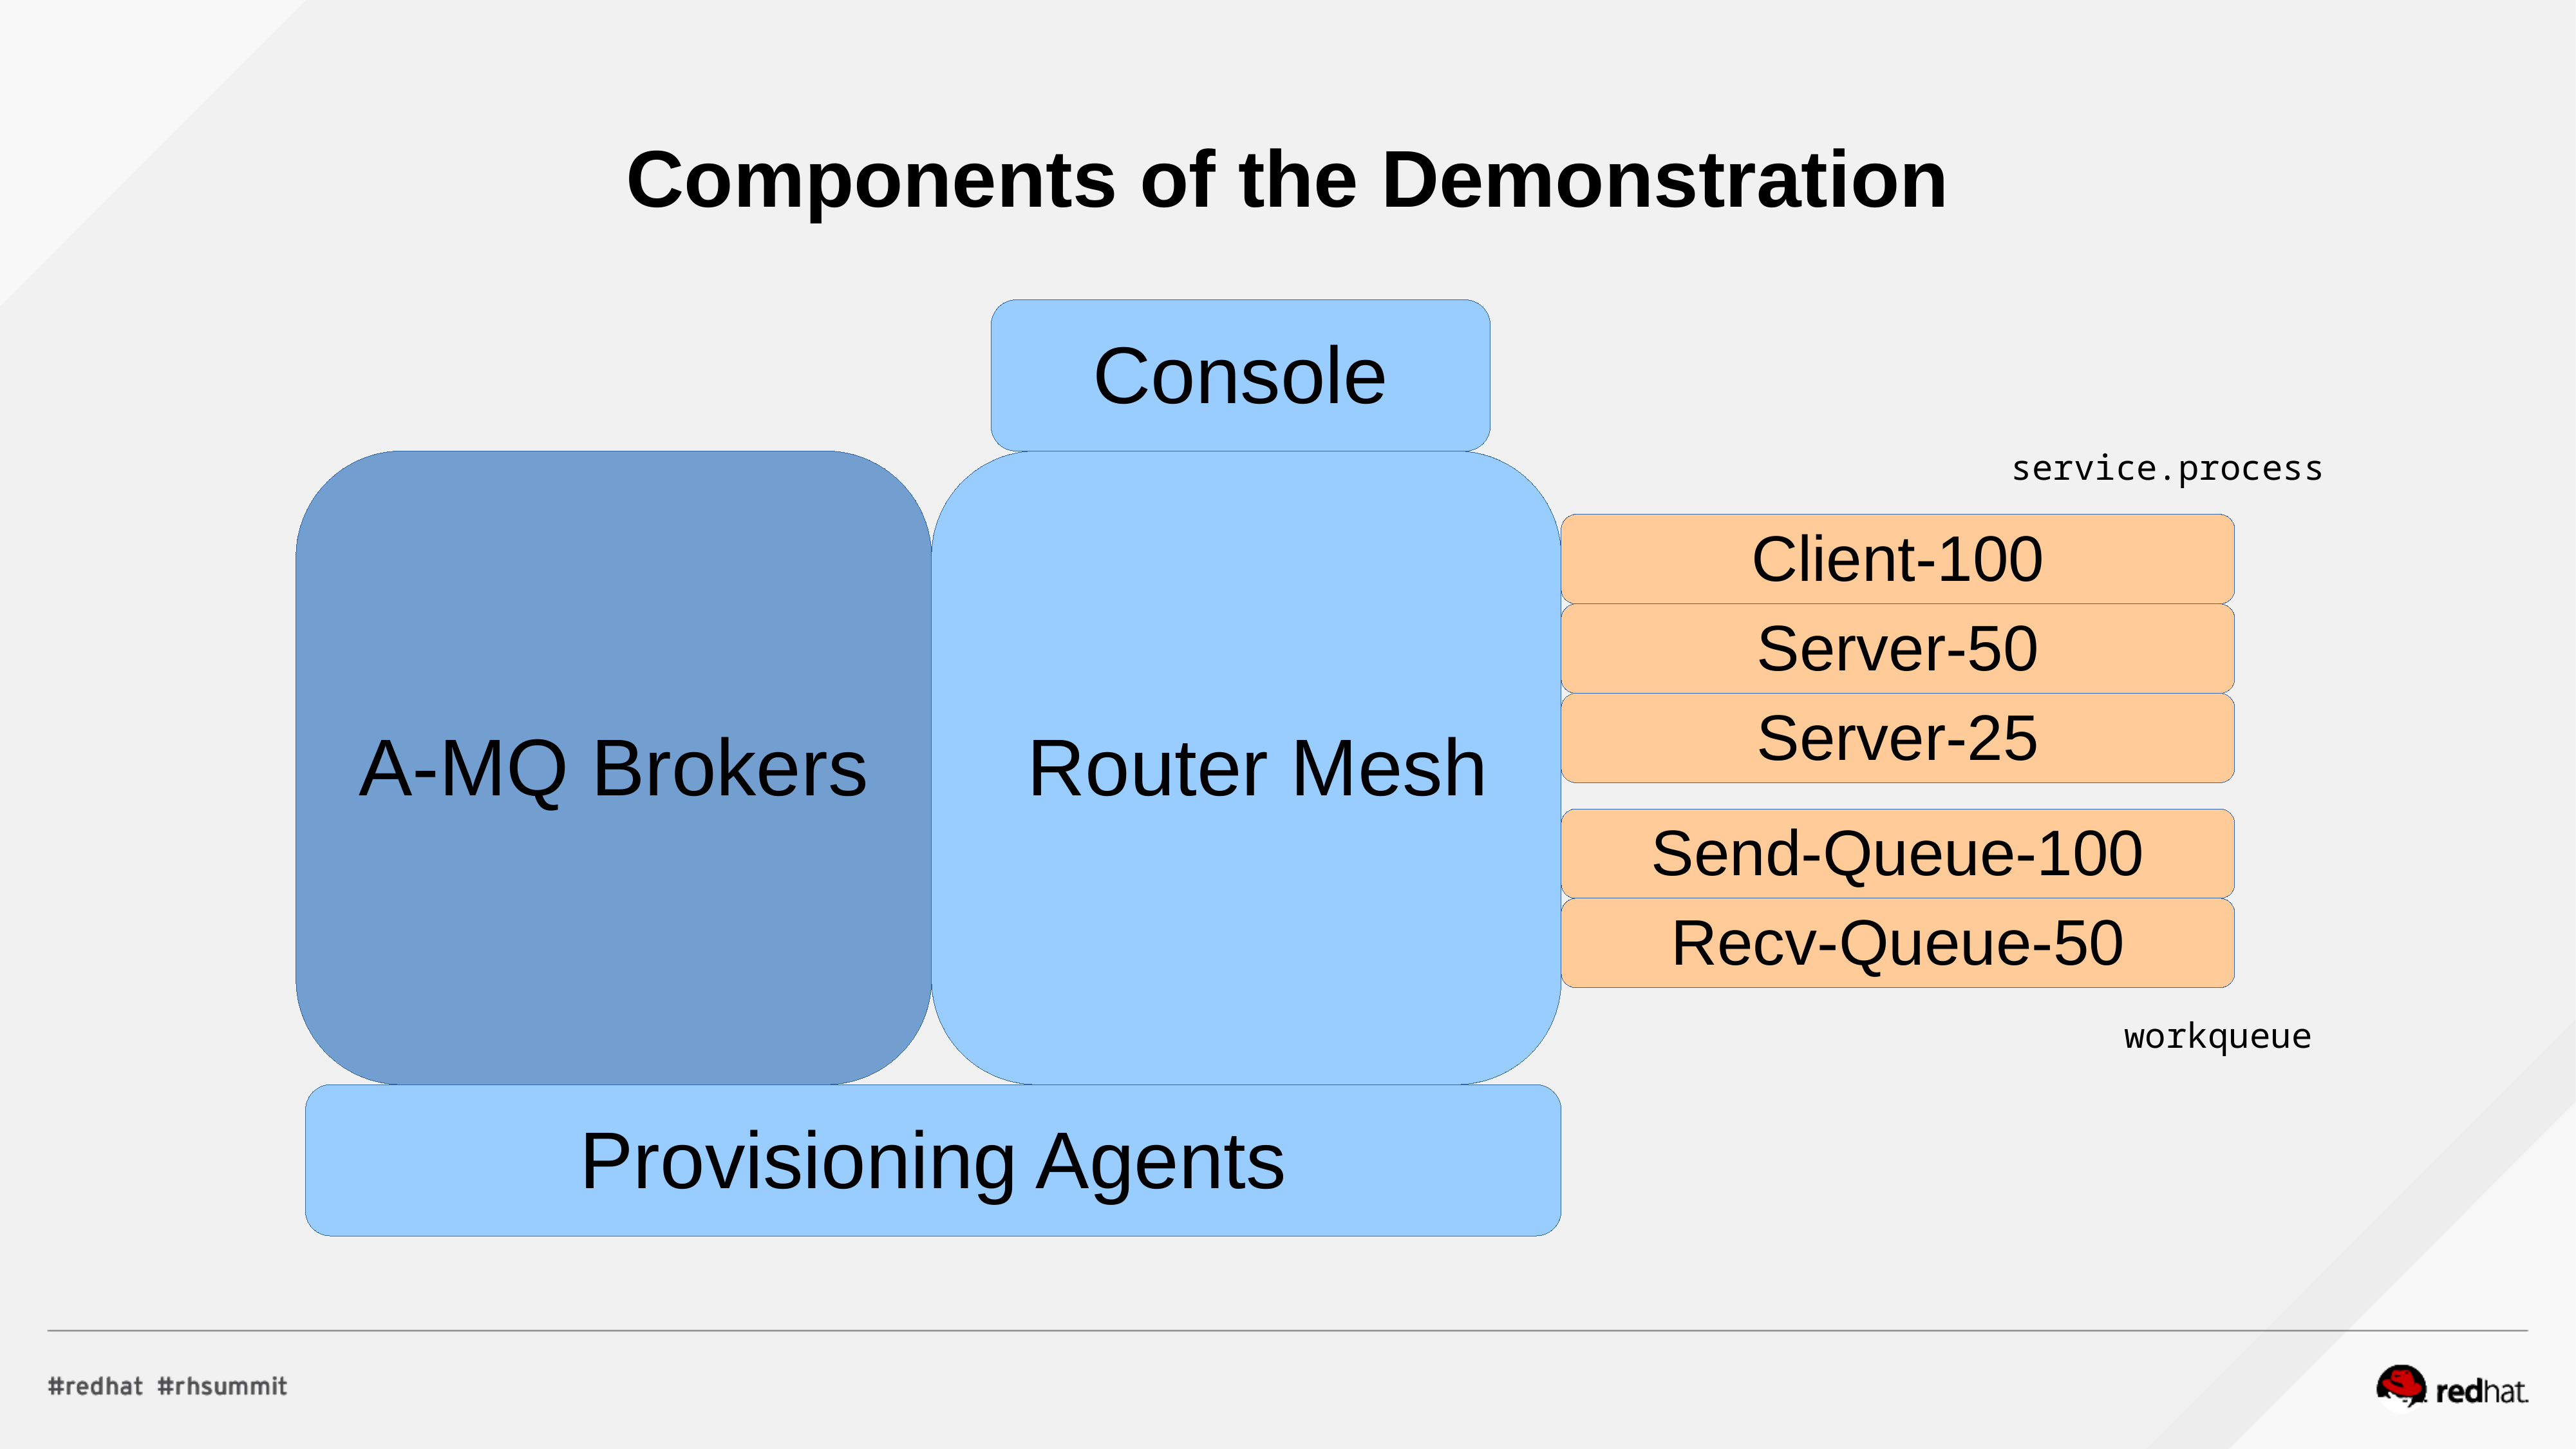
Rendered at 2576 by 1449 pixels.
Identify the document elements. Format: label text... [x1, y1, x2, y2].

text_box Recv-Queue-50 [1561, 898, 2235, 988]
title Components of the Demonstration [129, 57, 2447, 300]
text_box workqueue [2114, 1006, 2324, 1057]
text_box Server-25 [1561, 693, 2235, 783]
text_box Provisioning Agents [305, 1084, 1561, 1236]
text_box Console [991, 299, 1490, 451]
text_box Router Mesh [932, 451, 1561, 1084]
text_box Server-50 [1561, 603, 2235, 693]
text_box service.process [2001, 438, 2337, 489]
text_box Client-100 [1561, 514, 2235, 604]
text_box A-MQ Brokers [296, 451, 932, 1084]
picture [0, 0, 2576, 1449]
text_box Send-Queue-100 [1561, 809, 2235, 898]
